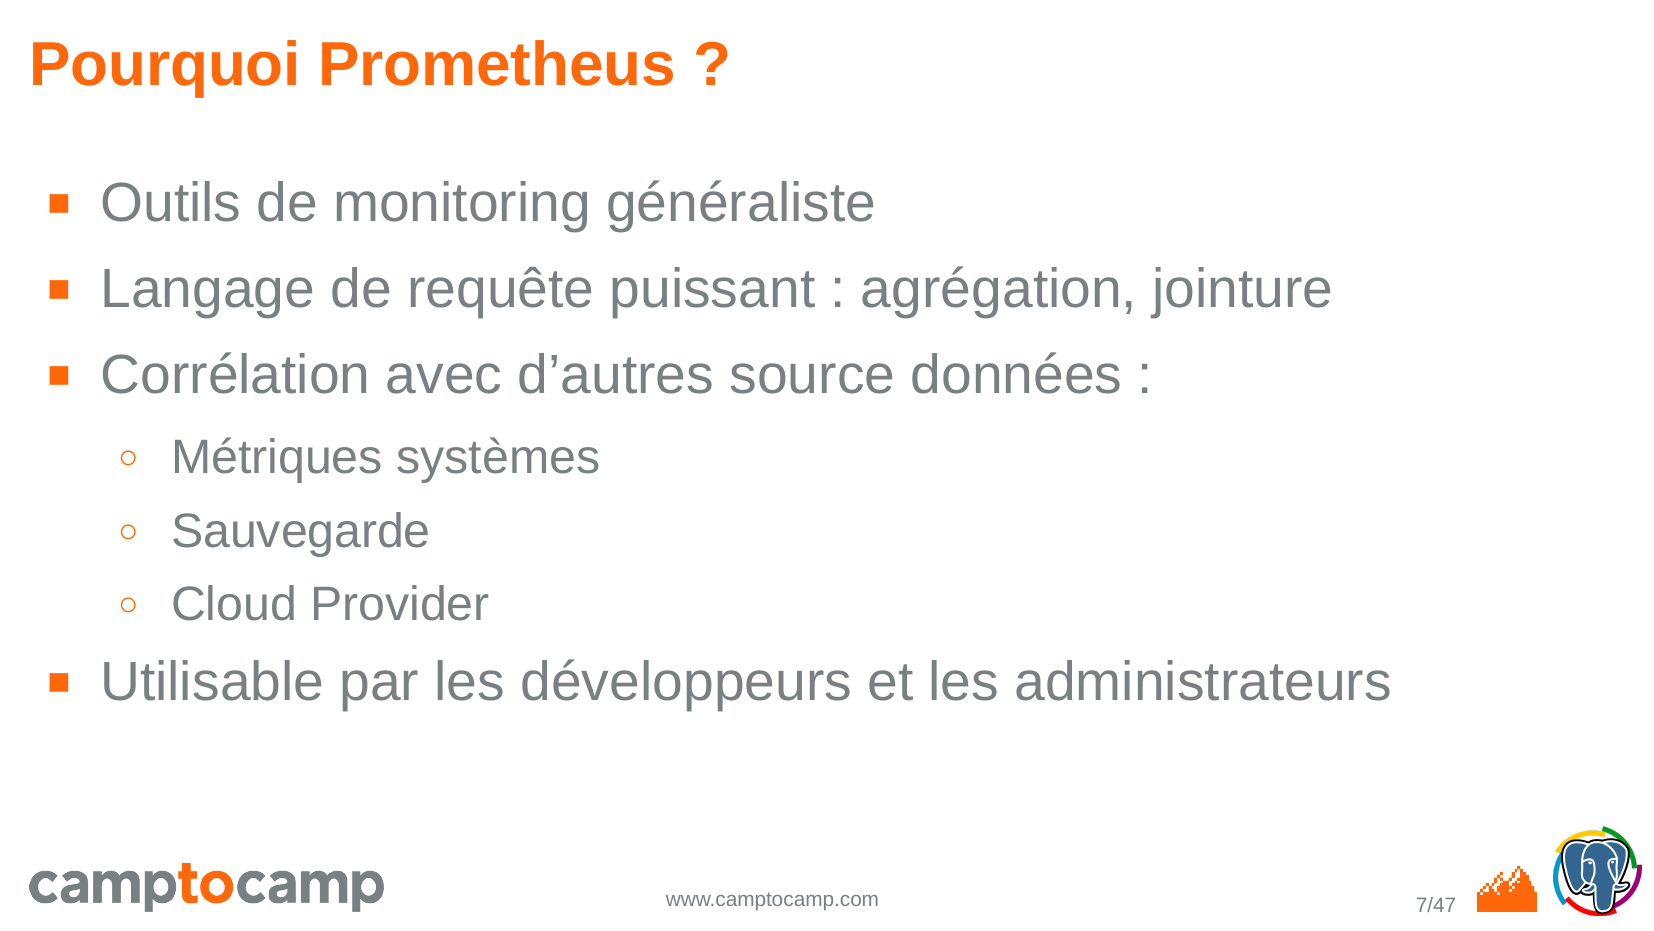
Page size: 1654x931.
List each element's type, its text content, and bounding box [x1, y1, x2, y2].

picture [1553, 826, 1642, 916]
list Outils de monitoring généraliste Langage de requête puissant : agrégation, jointure Corrélation avec d’autres source données : Métriques systèmes Sauvegarde Cloud Provider Utilisable par les développeurs et les administrateurs [29, 171, 1625, 827]
picture [29, 863, 384, 912]
title Pourquoi Prometheus ? [29, 29, 1625, 156]
picture [1477, 866, 1537, 912]
